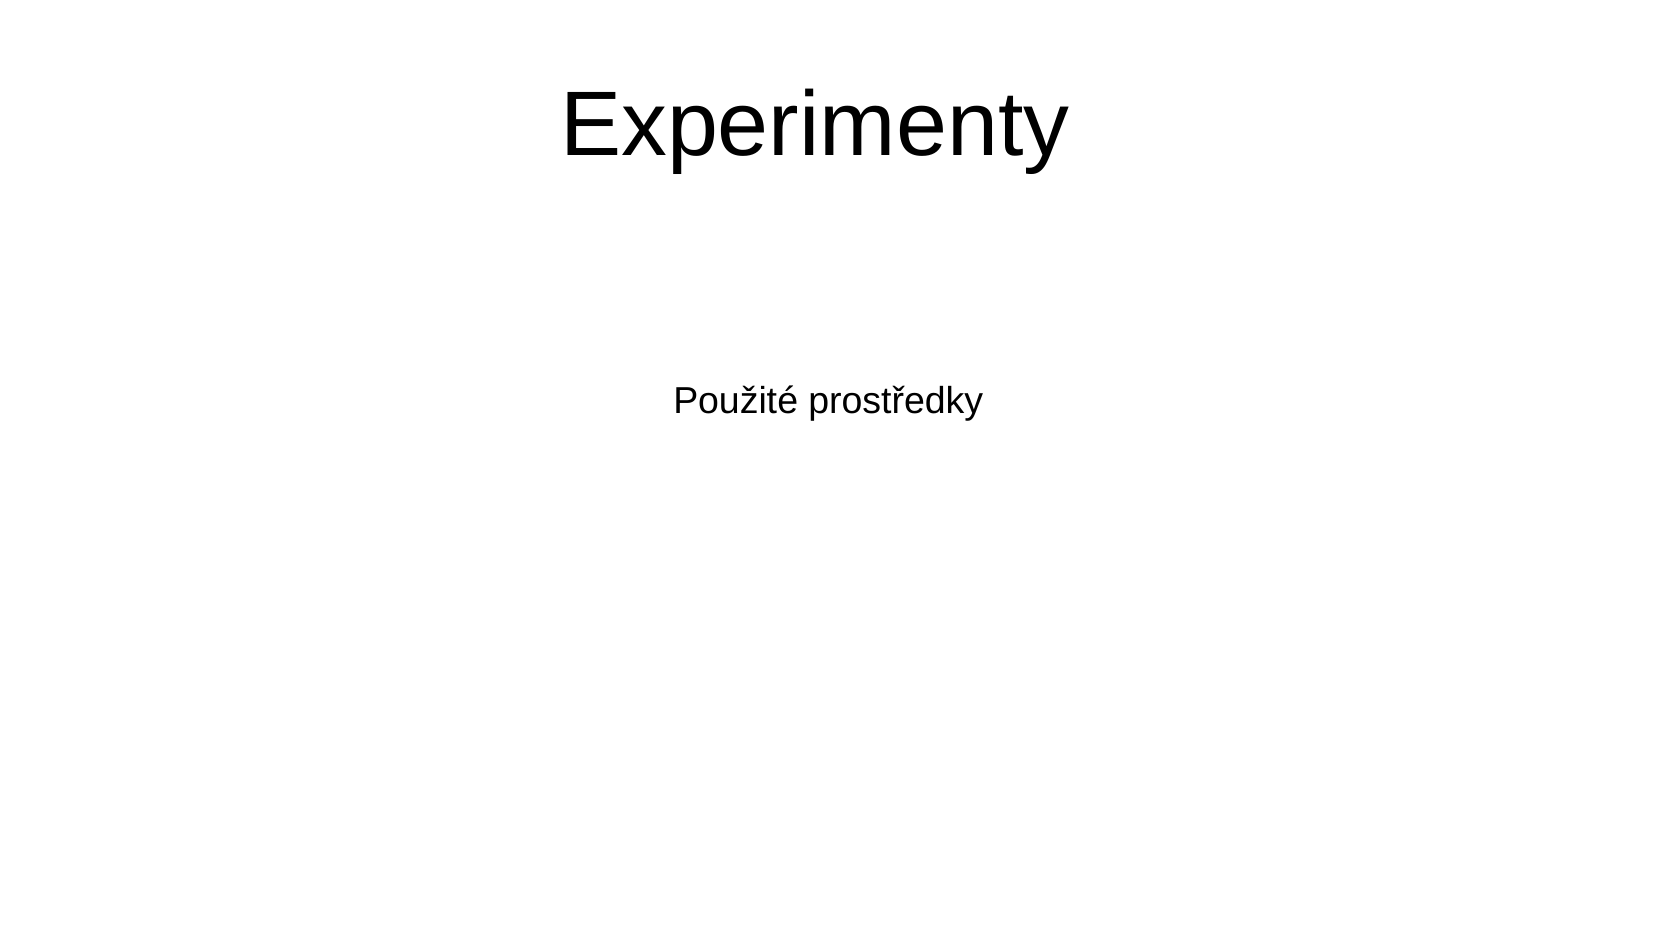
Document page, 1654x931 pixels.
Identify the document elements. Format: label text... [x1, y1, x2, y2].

text_box Použité prostředky [658, 372, 999, 430]
title Experimenty [70, 45, 1560, 201]
